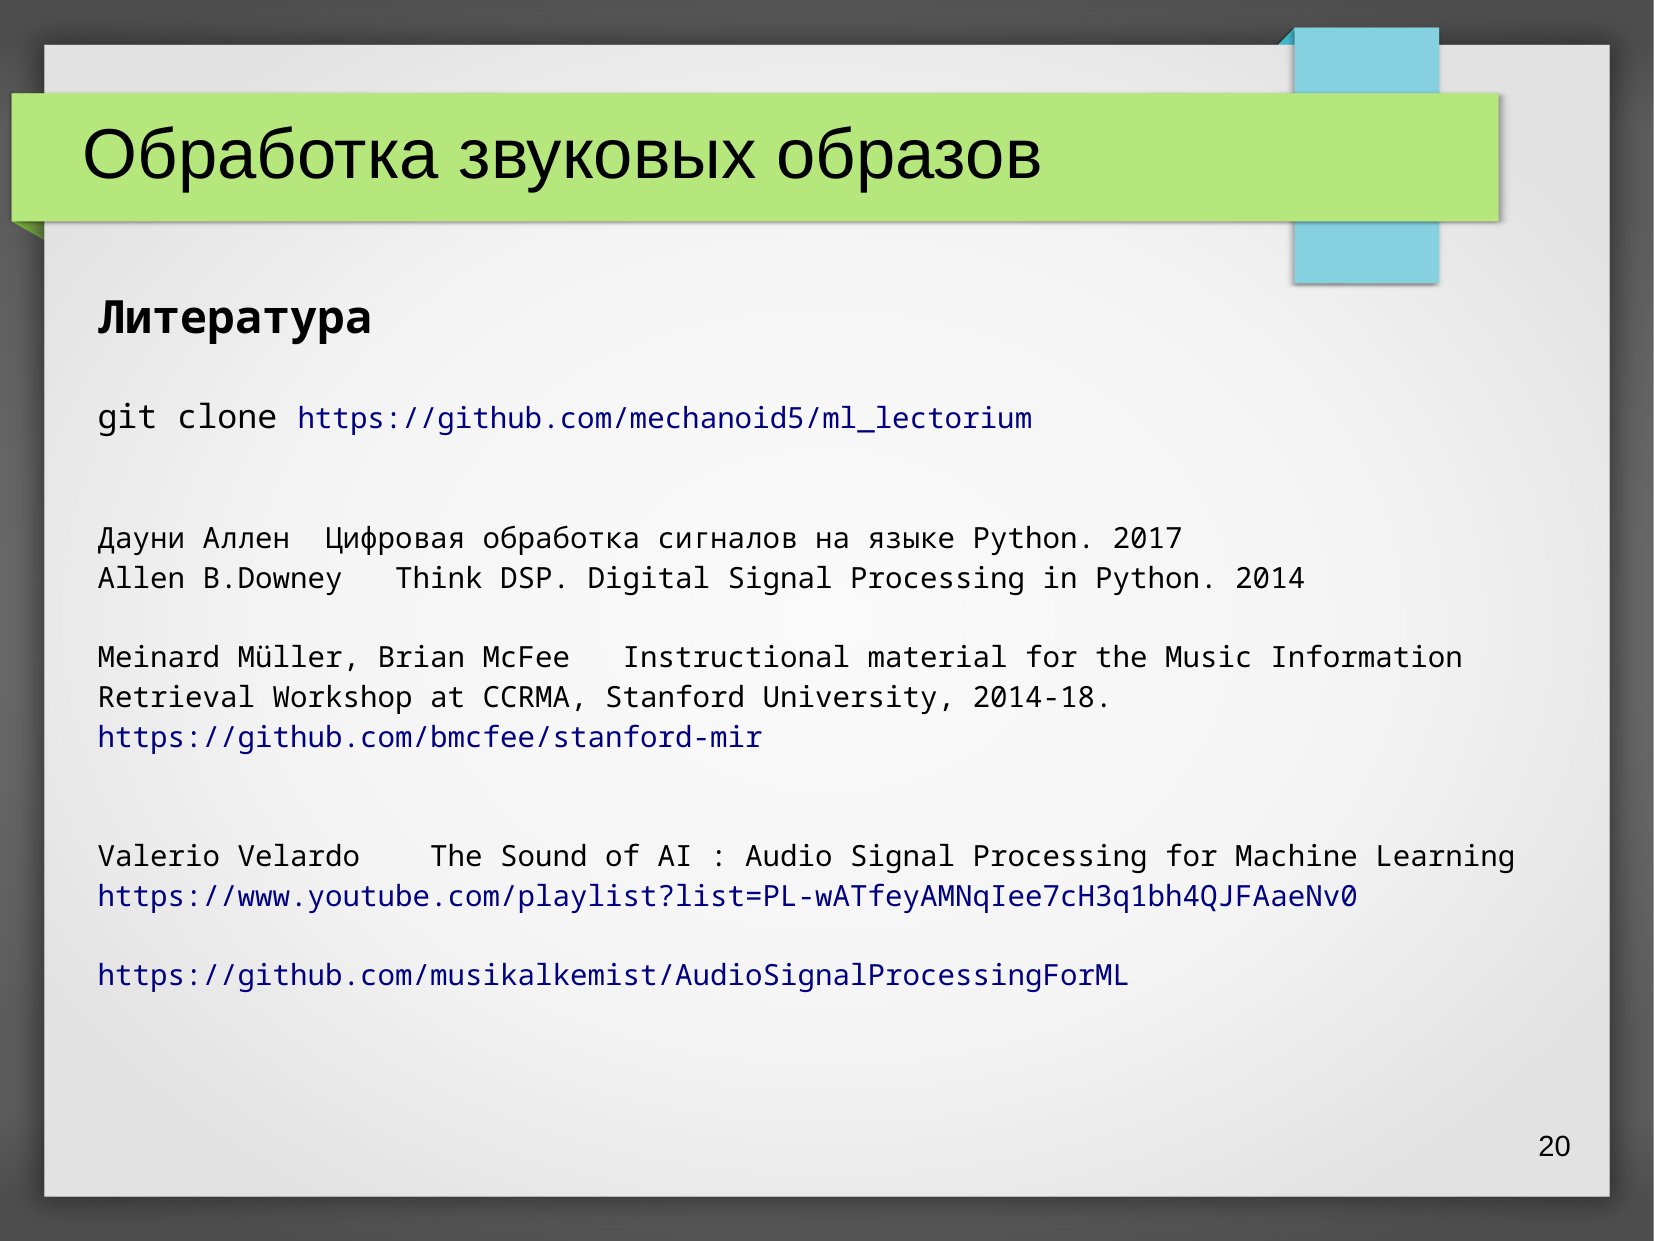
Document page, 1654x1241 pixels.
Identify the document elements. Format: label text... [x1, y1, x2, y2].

text_box Литература git clone https://github.com/mechanoid5/ml_lectorium Дауни Аллен Цифровая обработка сигналов на языке Python. 2017 Allen B.Downey Think DSP. Digital Signal Processing in Python. 2014 Meinard Müller, Brian McFee Instructional material for the Music Information Retrieval Workshop at CCRMA, Stanford University, 2014-18. https://github.com/bmcfee/stanford-mir Valerio Velardo The Sound of AI : Audio Signal Processing for Machine Learning https://www.youtube.com/playlist?list=PL-wATfeyAMNqIee7cH3q1bh4QJFAaeNv0 https://github.com/musikalkemist/AudioSignalProcessingForML [82, 277, 1607, 937]
picture [0, 0, 1654, 1241]
title Обработка звуковых образов [82, 113, 1406, 194]
